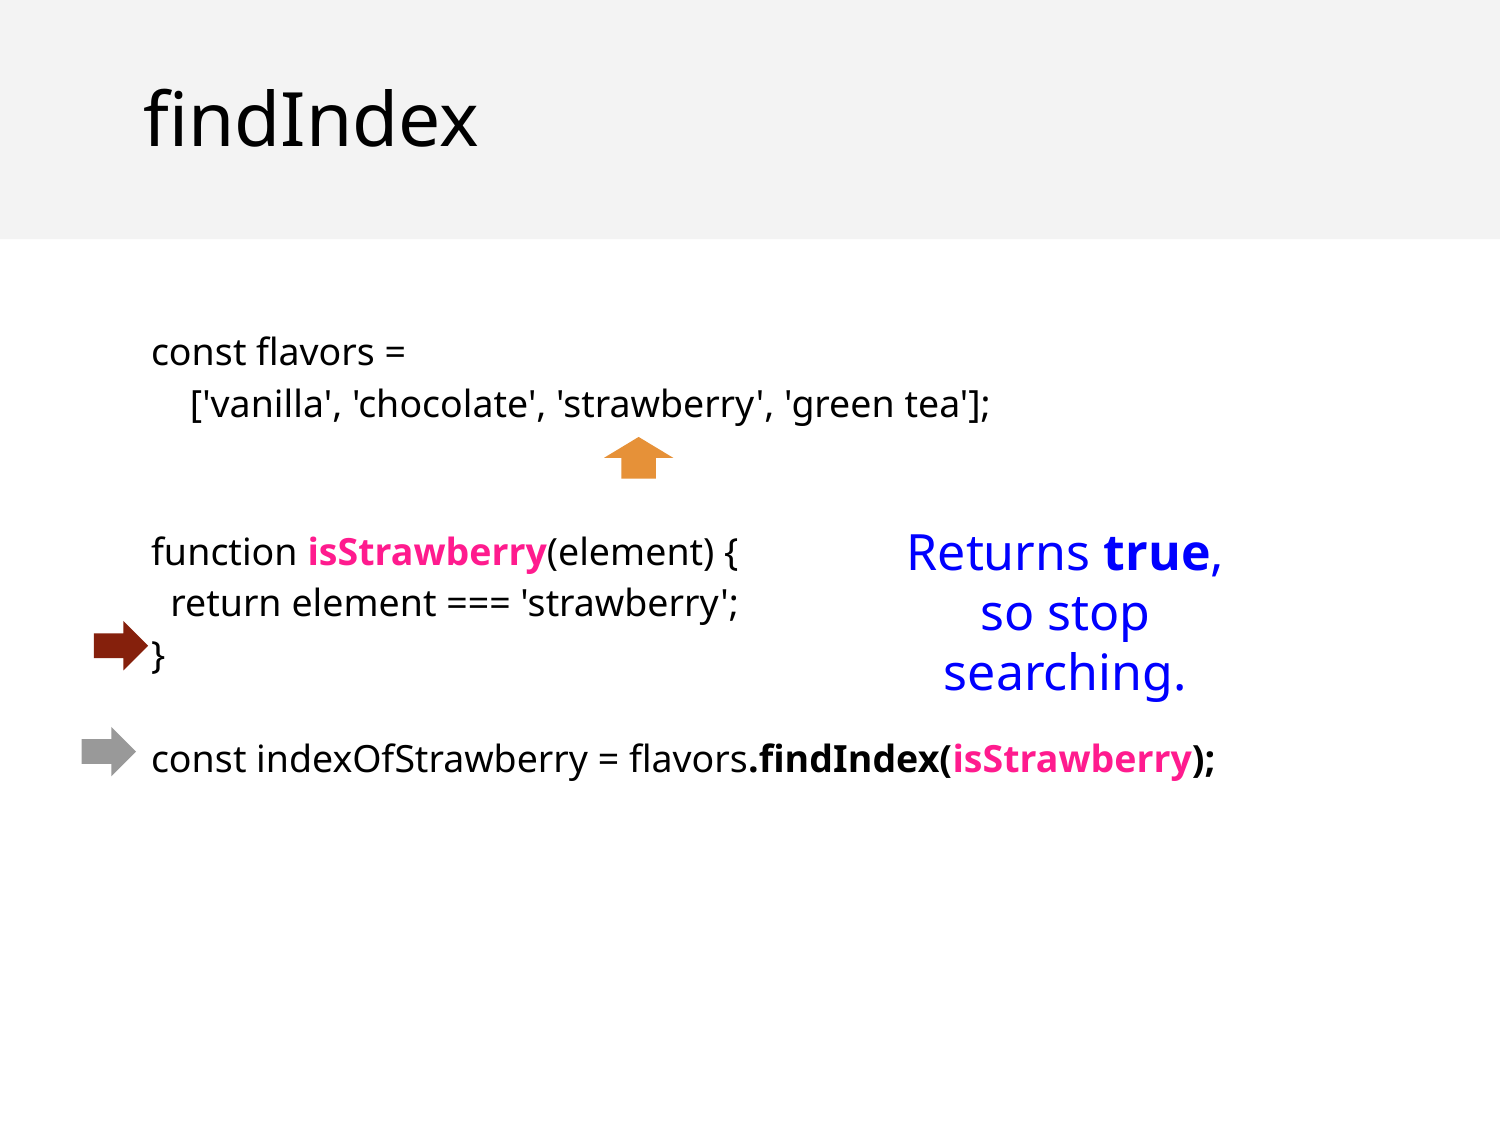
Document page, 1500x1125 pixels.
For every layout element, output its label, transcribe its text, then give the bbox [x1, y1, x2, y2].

text_box Returns true, so stop searching. [875, 505, 1256, 647]
text_box function isStrawberry(element) { return element === 'strawberry'; } const indexOfStrawberry = flavors.findIndex(isStrawberry); [135, 505, 1380, 807]
text_box [93, 620, 149, 671]
title findIndex [128, 56, 1372, 183]
text_box const flavors = ['vanilla', 'chocolate', 'strawberry', 'green tea']; [135, 306, 1380, 448]
text_box [81, 726, 137, 777]
text_box [604, 436, 674, 479]
